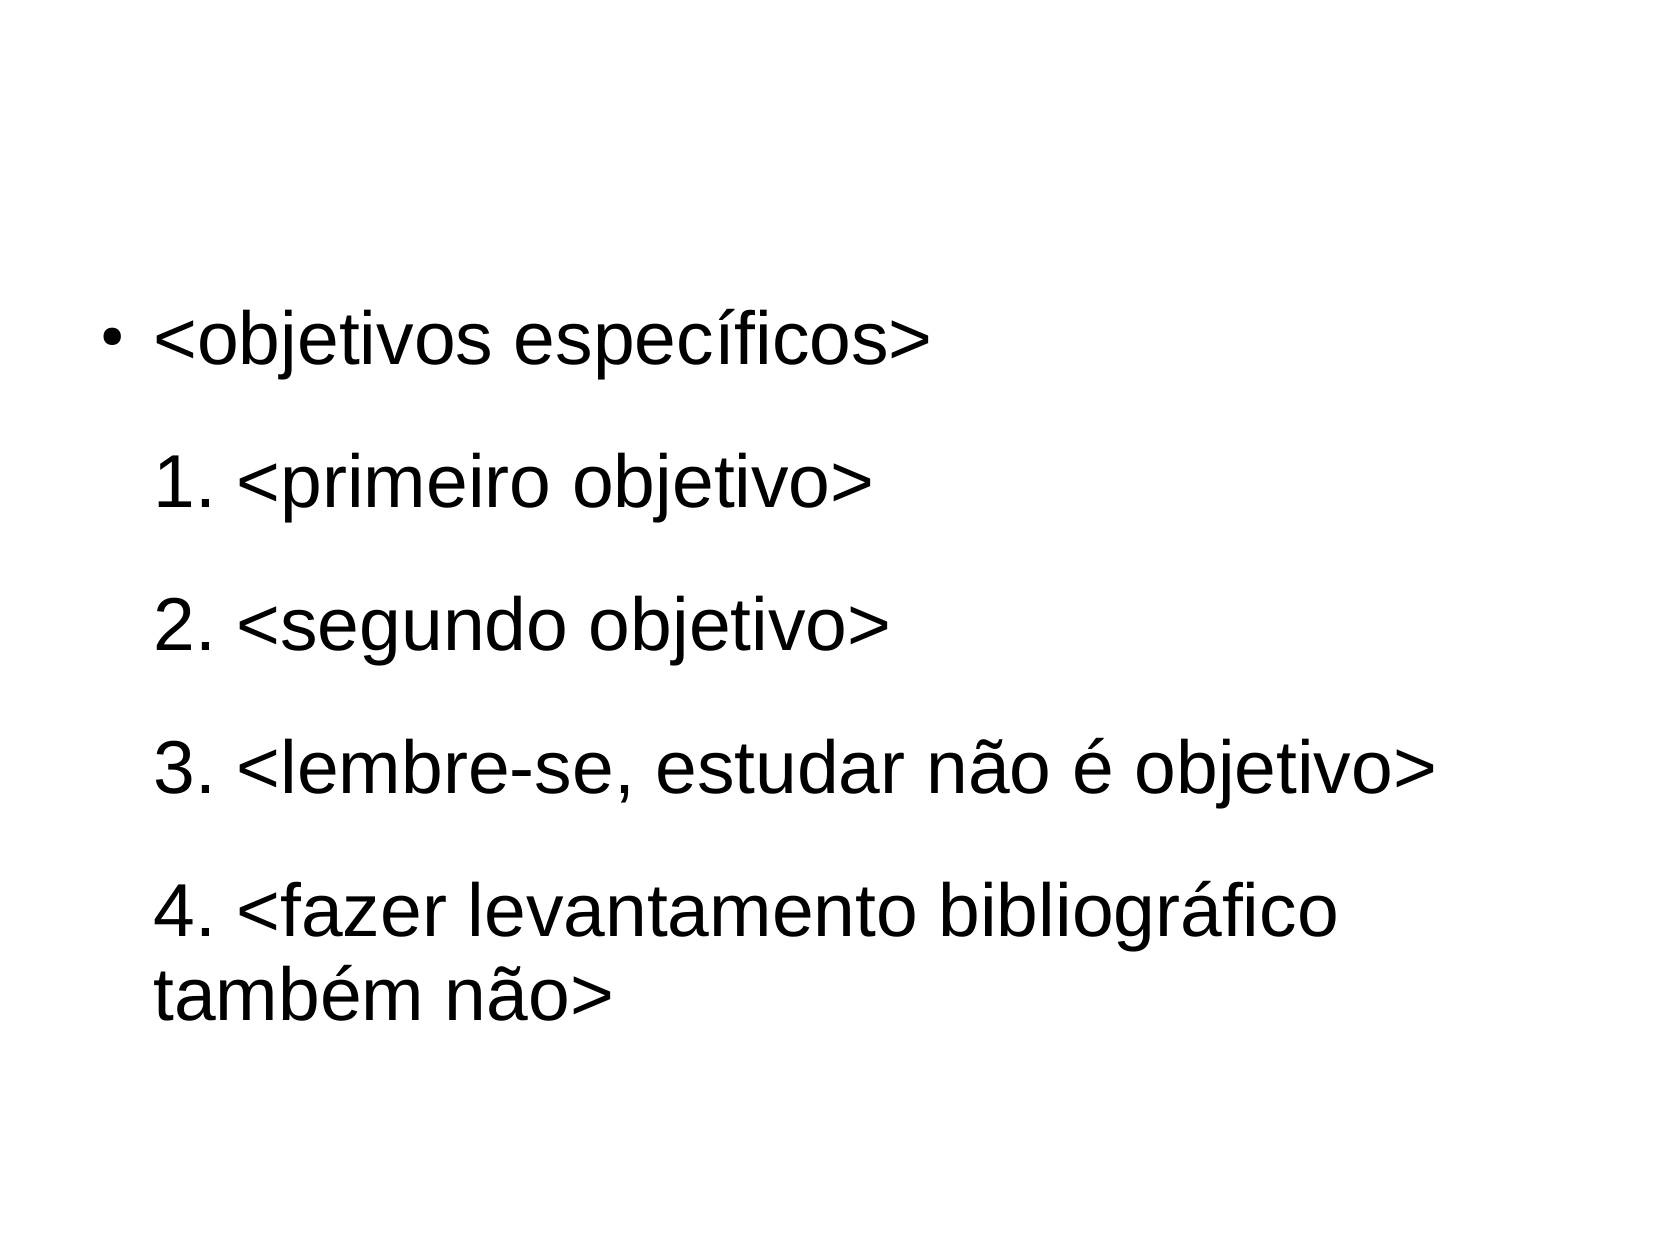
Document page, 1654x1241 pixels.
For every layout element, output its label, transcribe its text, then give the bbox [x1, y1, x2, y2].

list <objetivos específicos> 1. <primeiro objetivo> 2. <segundo objetivo> 3. <lembre-se, estudar não é objetivo> 4. <fazer levantamento bibliográfico também não> [82, 153, 1571, 1146]
